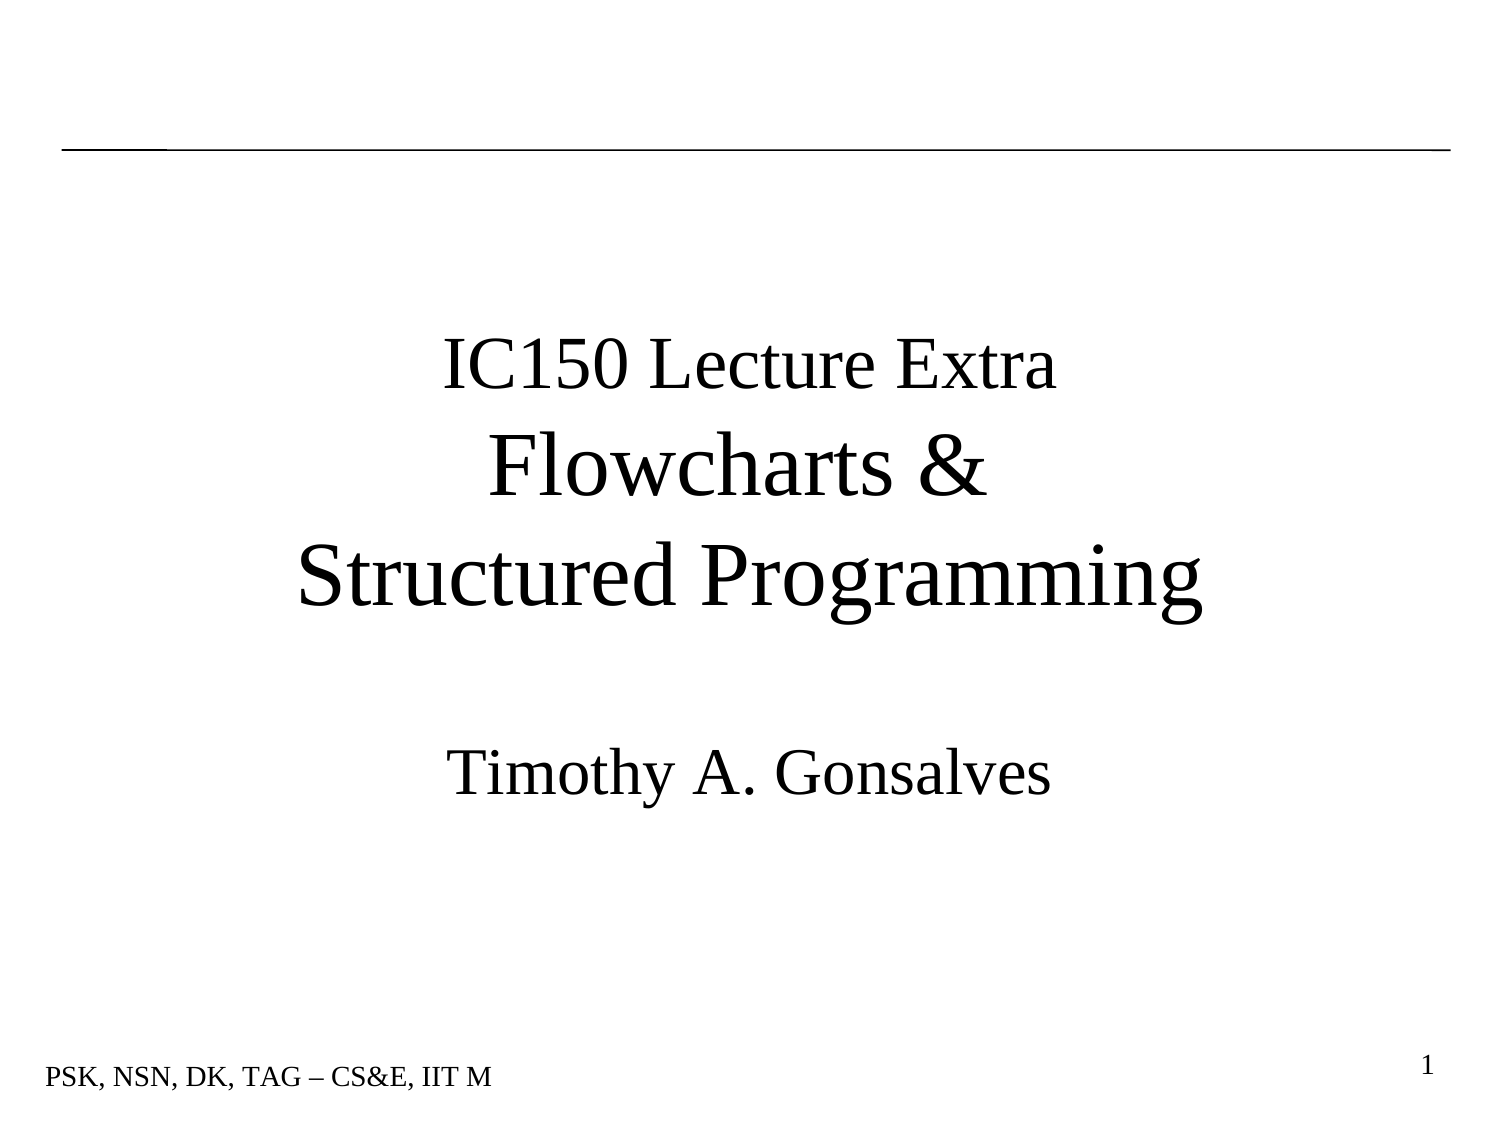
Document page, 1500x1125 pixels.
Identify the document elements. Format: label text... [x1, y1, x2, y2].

text_box Timothy A. Gonsalves [225, 727, 1276, 925]
title IC150 Lecture Extra Flowcharts & Structured Programming [112, 374, 1388, 563]
